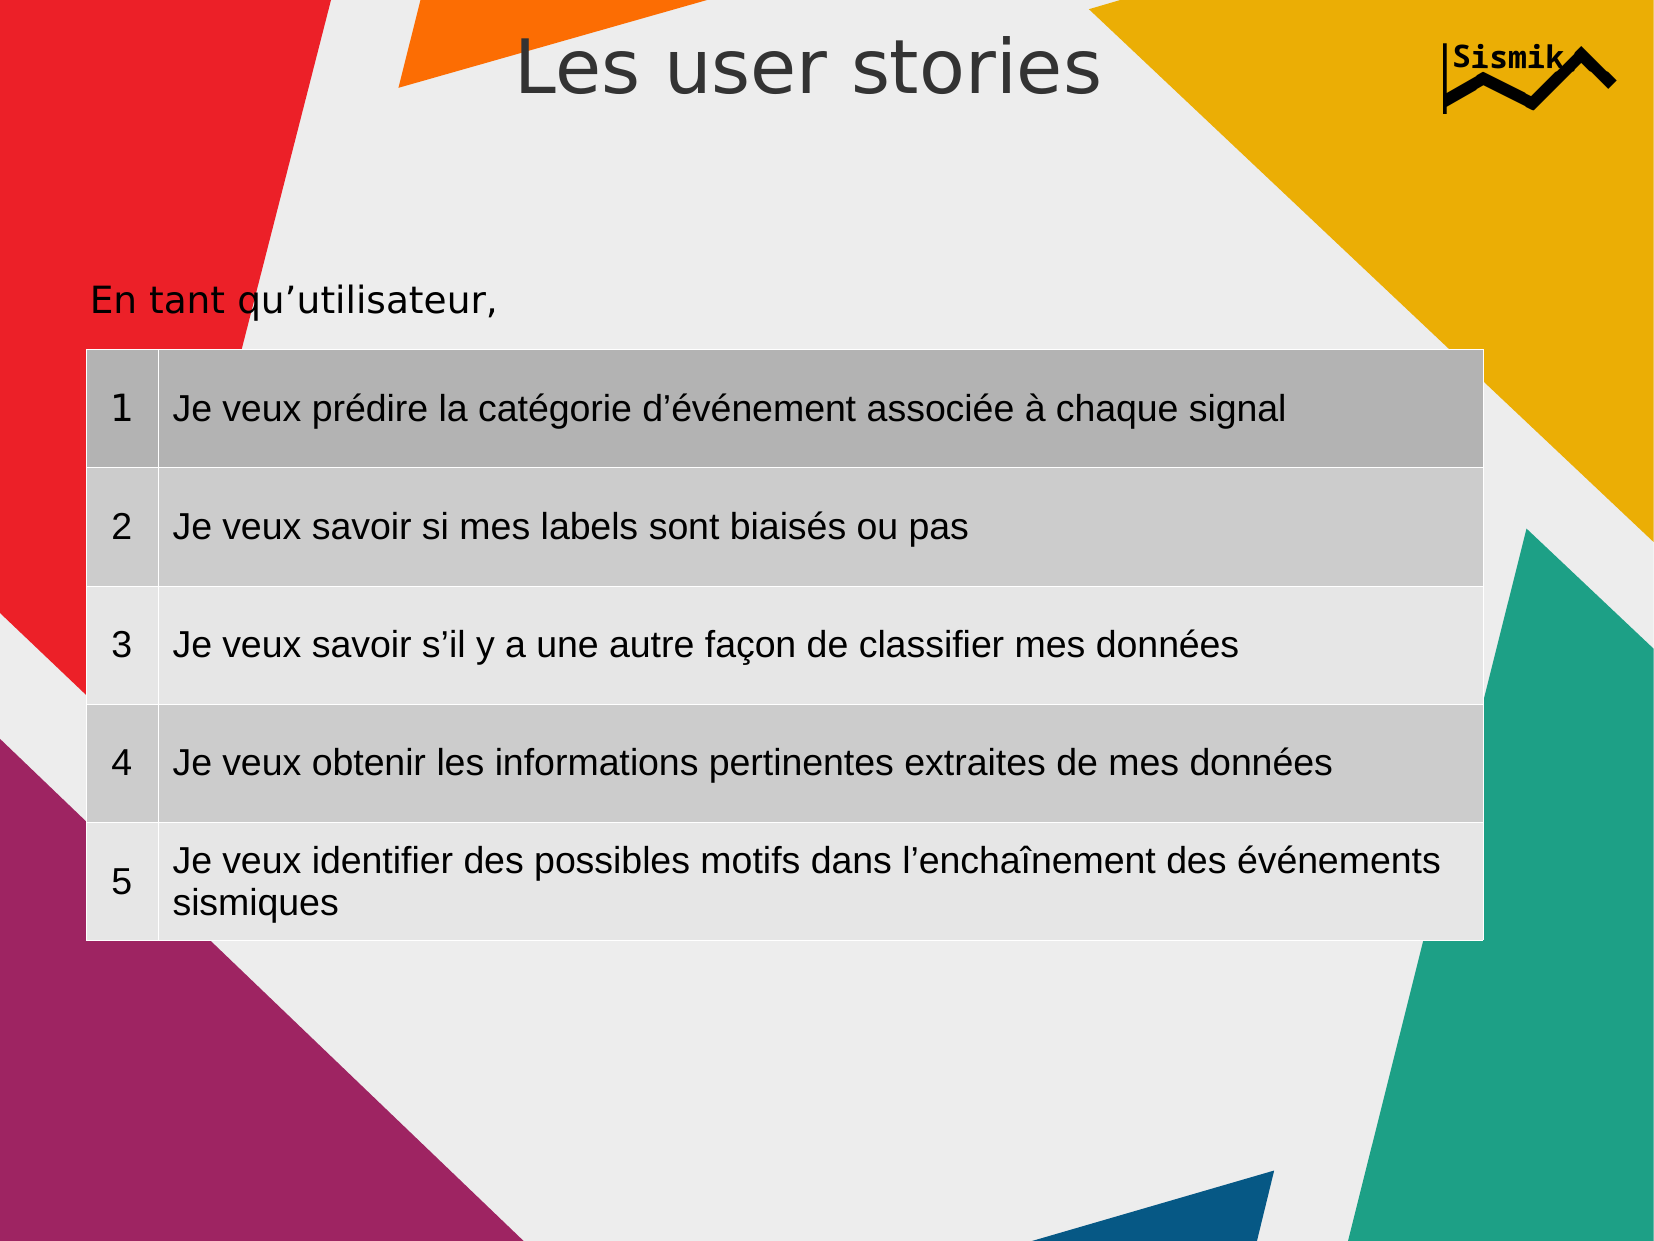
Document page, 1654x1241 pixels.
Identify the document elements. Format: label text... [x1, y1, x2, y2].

table_cell 4 [87, 705, 158, 822]
text_box En tant qu’utilisateur, [75, 271, 526, 331]
table_header 1 [87, 350, 158, 467]
table_cell Je veux identifier des possibles motifs dans l’enchaînement des événements sismiques [159, 823, 1483, 940]
table_cell 3 [87, 587, 158, 704]
title Les user stories [450, 0, 1167, 136]
table_cell Je veux obtenir les informations pertinentes extraites de mes données [159, 705, 1483, 822]
table_cell 2 [87, 468, 158, 586]
text_box Sismik [1437, 26, 1589, 81]
table_cell Je veux savoir si mes labels sont biaisés ou pas [159, 468, 1483, 586]
table_cell 5 [87, 823, 158, 940]
table_cell Je veux savoir s’il y a une autre façon de classifier mes données [159, 587, 1483, 704]
picture [1443, 39, 1624, 114]
table_header Je veux prédire la catégorie d’événement associée à chaque signal [159, 350, 1483, 467]
